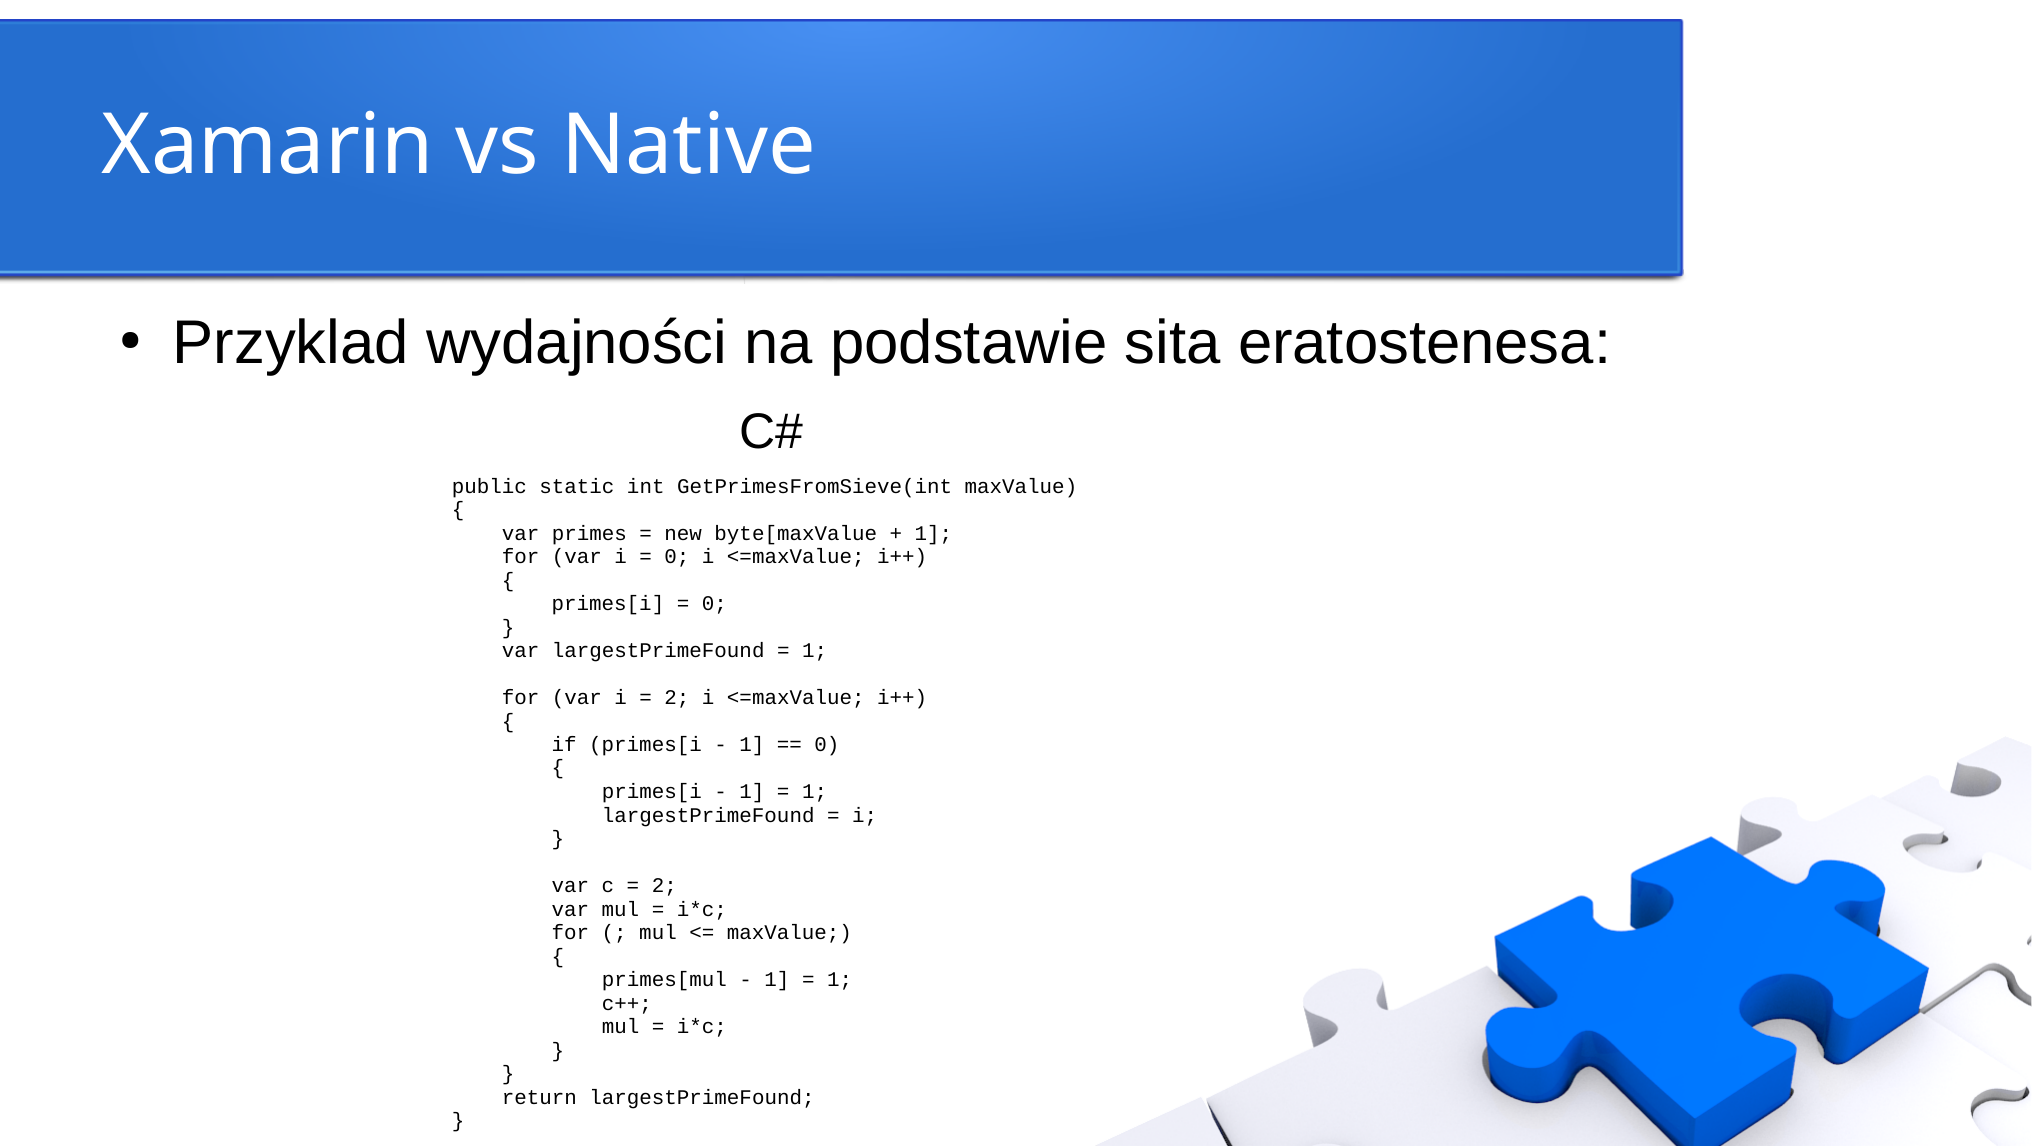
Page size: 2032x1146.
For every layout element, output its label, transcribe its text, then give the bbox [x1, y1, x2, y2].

list Przyklad wydajności na podstawie sita eratostenesa: C# [101, 307, 1914, 508]
picture [0, 19, 1689, 284]
picture [1071, 605, 2032, 1146]
title Xamarin vs Native [101, 45, 1666, 237]
text_box public static int GetPrimesFromSieve(int maxValue) { var primes = new byte[maxValue + 1]; for (var i = 0; i <=maxValue; i++) { primes[i] = 0; } var largestPrimeFound = 1; for (var i = 2; i <=maxValue; i++) { if (primes[i - 1] == 0) { primes[i - 1] = 1; largestPrimeFound = i; } var c = 2; var mul = i*c; for (; mul <= maxValue;) { primes[mul - 1] = 1; c++; mul = i*c; } } return largestPrimeFound; } [437, 468, 1240, 1123]
